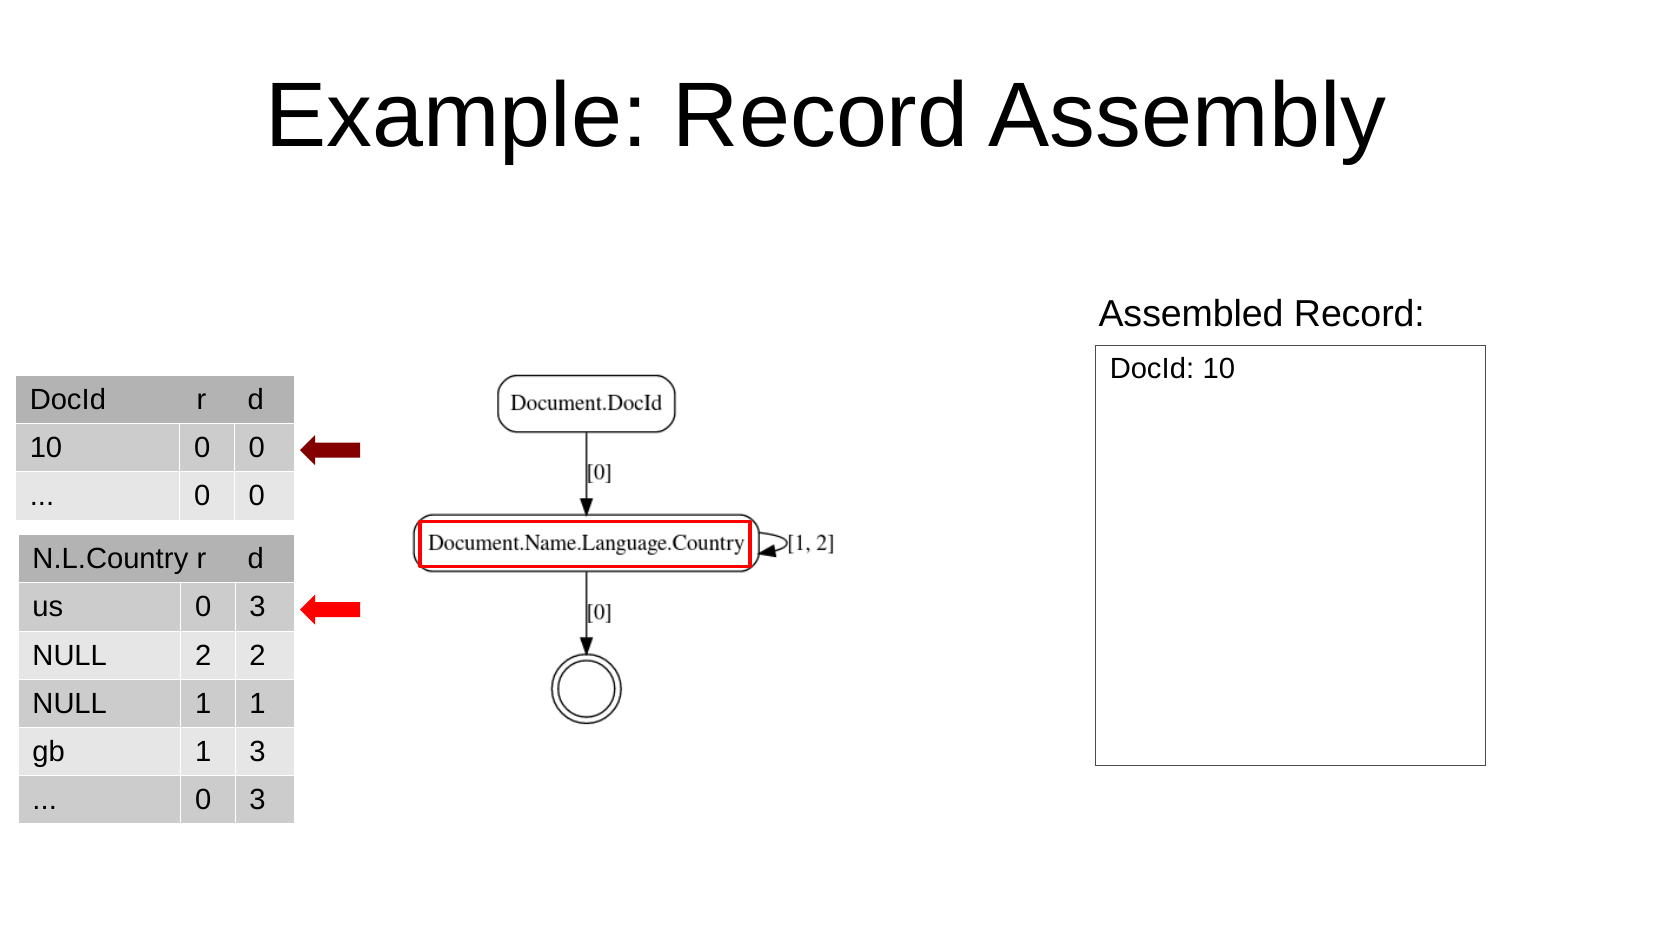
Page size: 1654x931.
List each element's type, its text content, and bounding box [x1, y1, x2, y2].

table_cell 0 [180, 472, 234, 520]
table_cell 3 [236, 776, 294, 823]
table_cell ... [19, 776, 180, 823]
table_header N.L.Country r d [19, 535, 294, 582]
table_cell 1 [181, 680, 235, 727]
table_cell gb [19, 728, 180, 775]
table_cell 0 [181, 776, 235, 823]
table_cell 3 [236, 583, 294, 631]
text_box [300, 594, 361, 625]
table_cell 0 [181, 583, 235, 631]
table_cell 0 [235, 424, 294, 471]
title Example: Record Assembly [82, 37, 1571, 193]
table_cell ... [16, 472, 179, 520]
table_cell 1 [181, 728, 235, 775]
table_cell us [19, 583, 180, 631]
table_cell 0 [235, 472, 294, 520]
table_cell 2 [181, 632, 235, 679]
picture [408, 369, 841, 730]
table_header DocId r d [16, 376, 294, 423]
table_cell 1 [236, 680, 294, 727]
table_cell 0 [180, 424, 234, 471]
text_box [300, 435, 361, 466]
text_box Assembled Record: [1083, 285, 1441, 342]
table_cell 2 [236, 632, 294, 679]
table_cell NULL [19, 680, 180, 727]
table_cell 3 [236, 728, 294, 775]
text_box DocId: 10 [1095, 345, 1486, 766]
table_cell NULL [19, 632, 180, 679]
table_cell 10 [16, 424, 179, 471]
